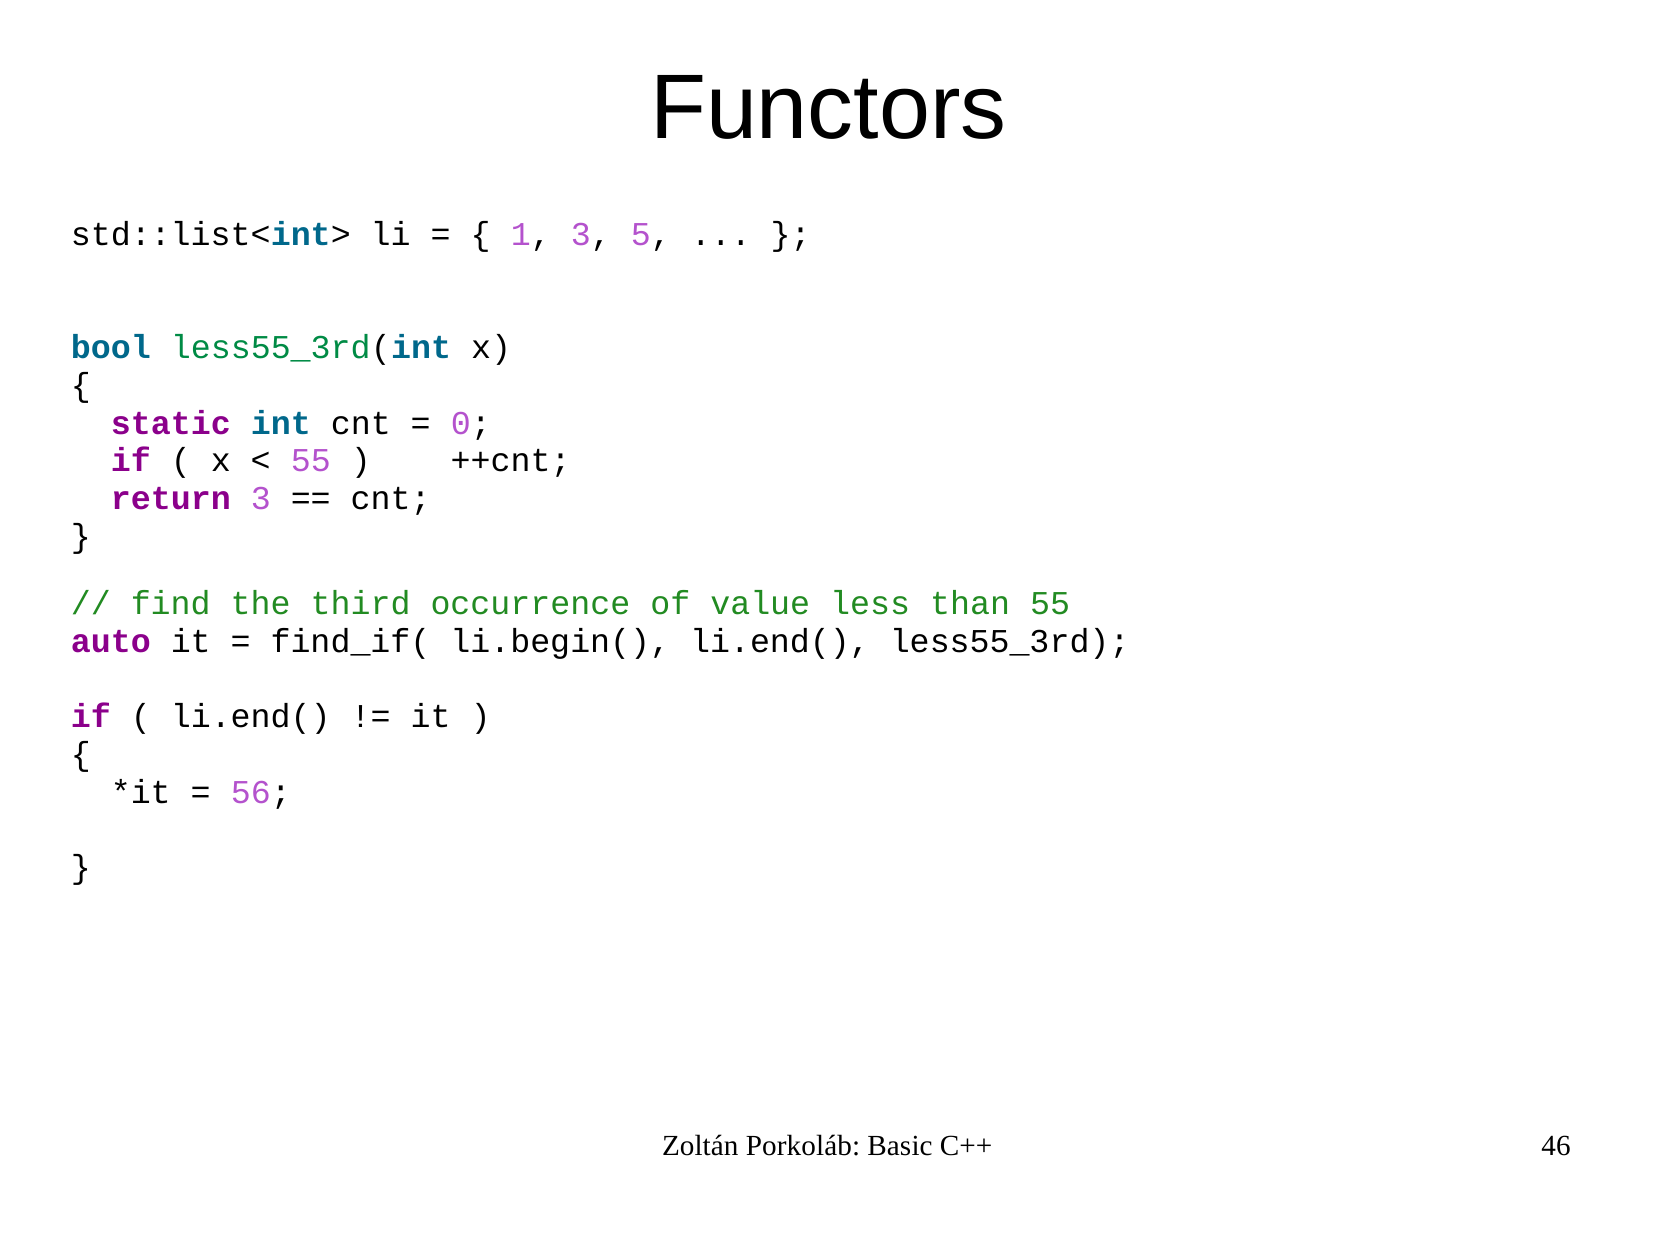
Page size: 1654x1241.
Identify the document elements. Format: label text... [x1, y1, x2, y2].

list std::list<int> li = { 1, 3, 5, ... }; bool less55_3rd(int x) { static int cnt = 0; if ( x < 55 ) ++cnt; return 3 == cnt; } // find the third occurrence of value less than 55 auto it = find_if( li.begin(), li.end(), less55_3rd); if ( li.end() != it ) { *it = 56; } [0, 180, 1546, 1171]
title Functors [60, 2, 1598, 211]
